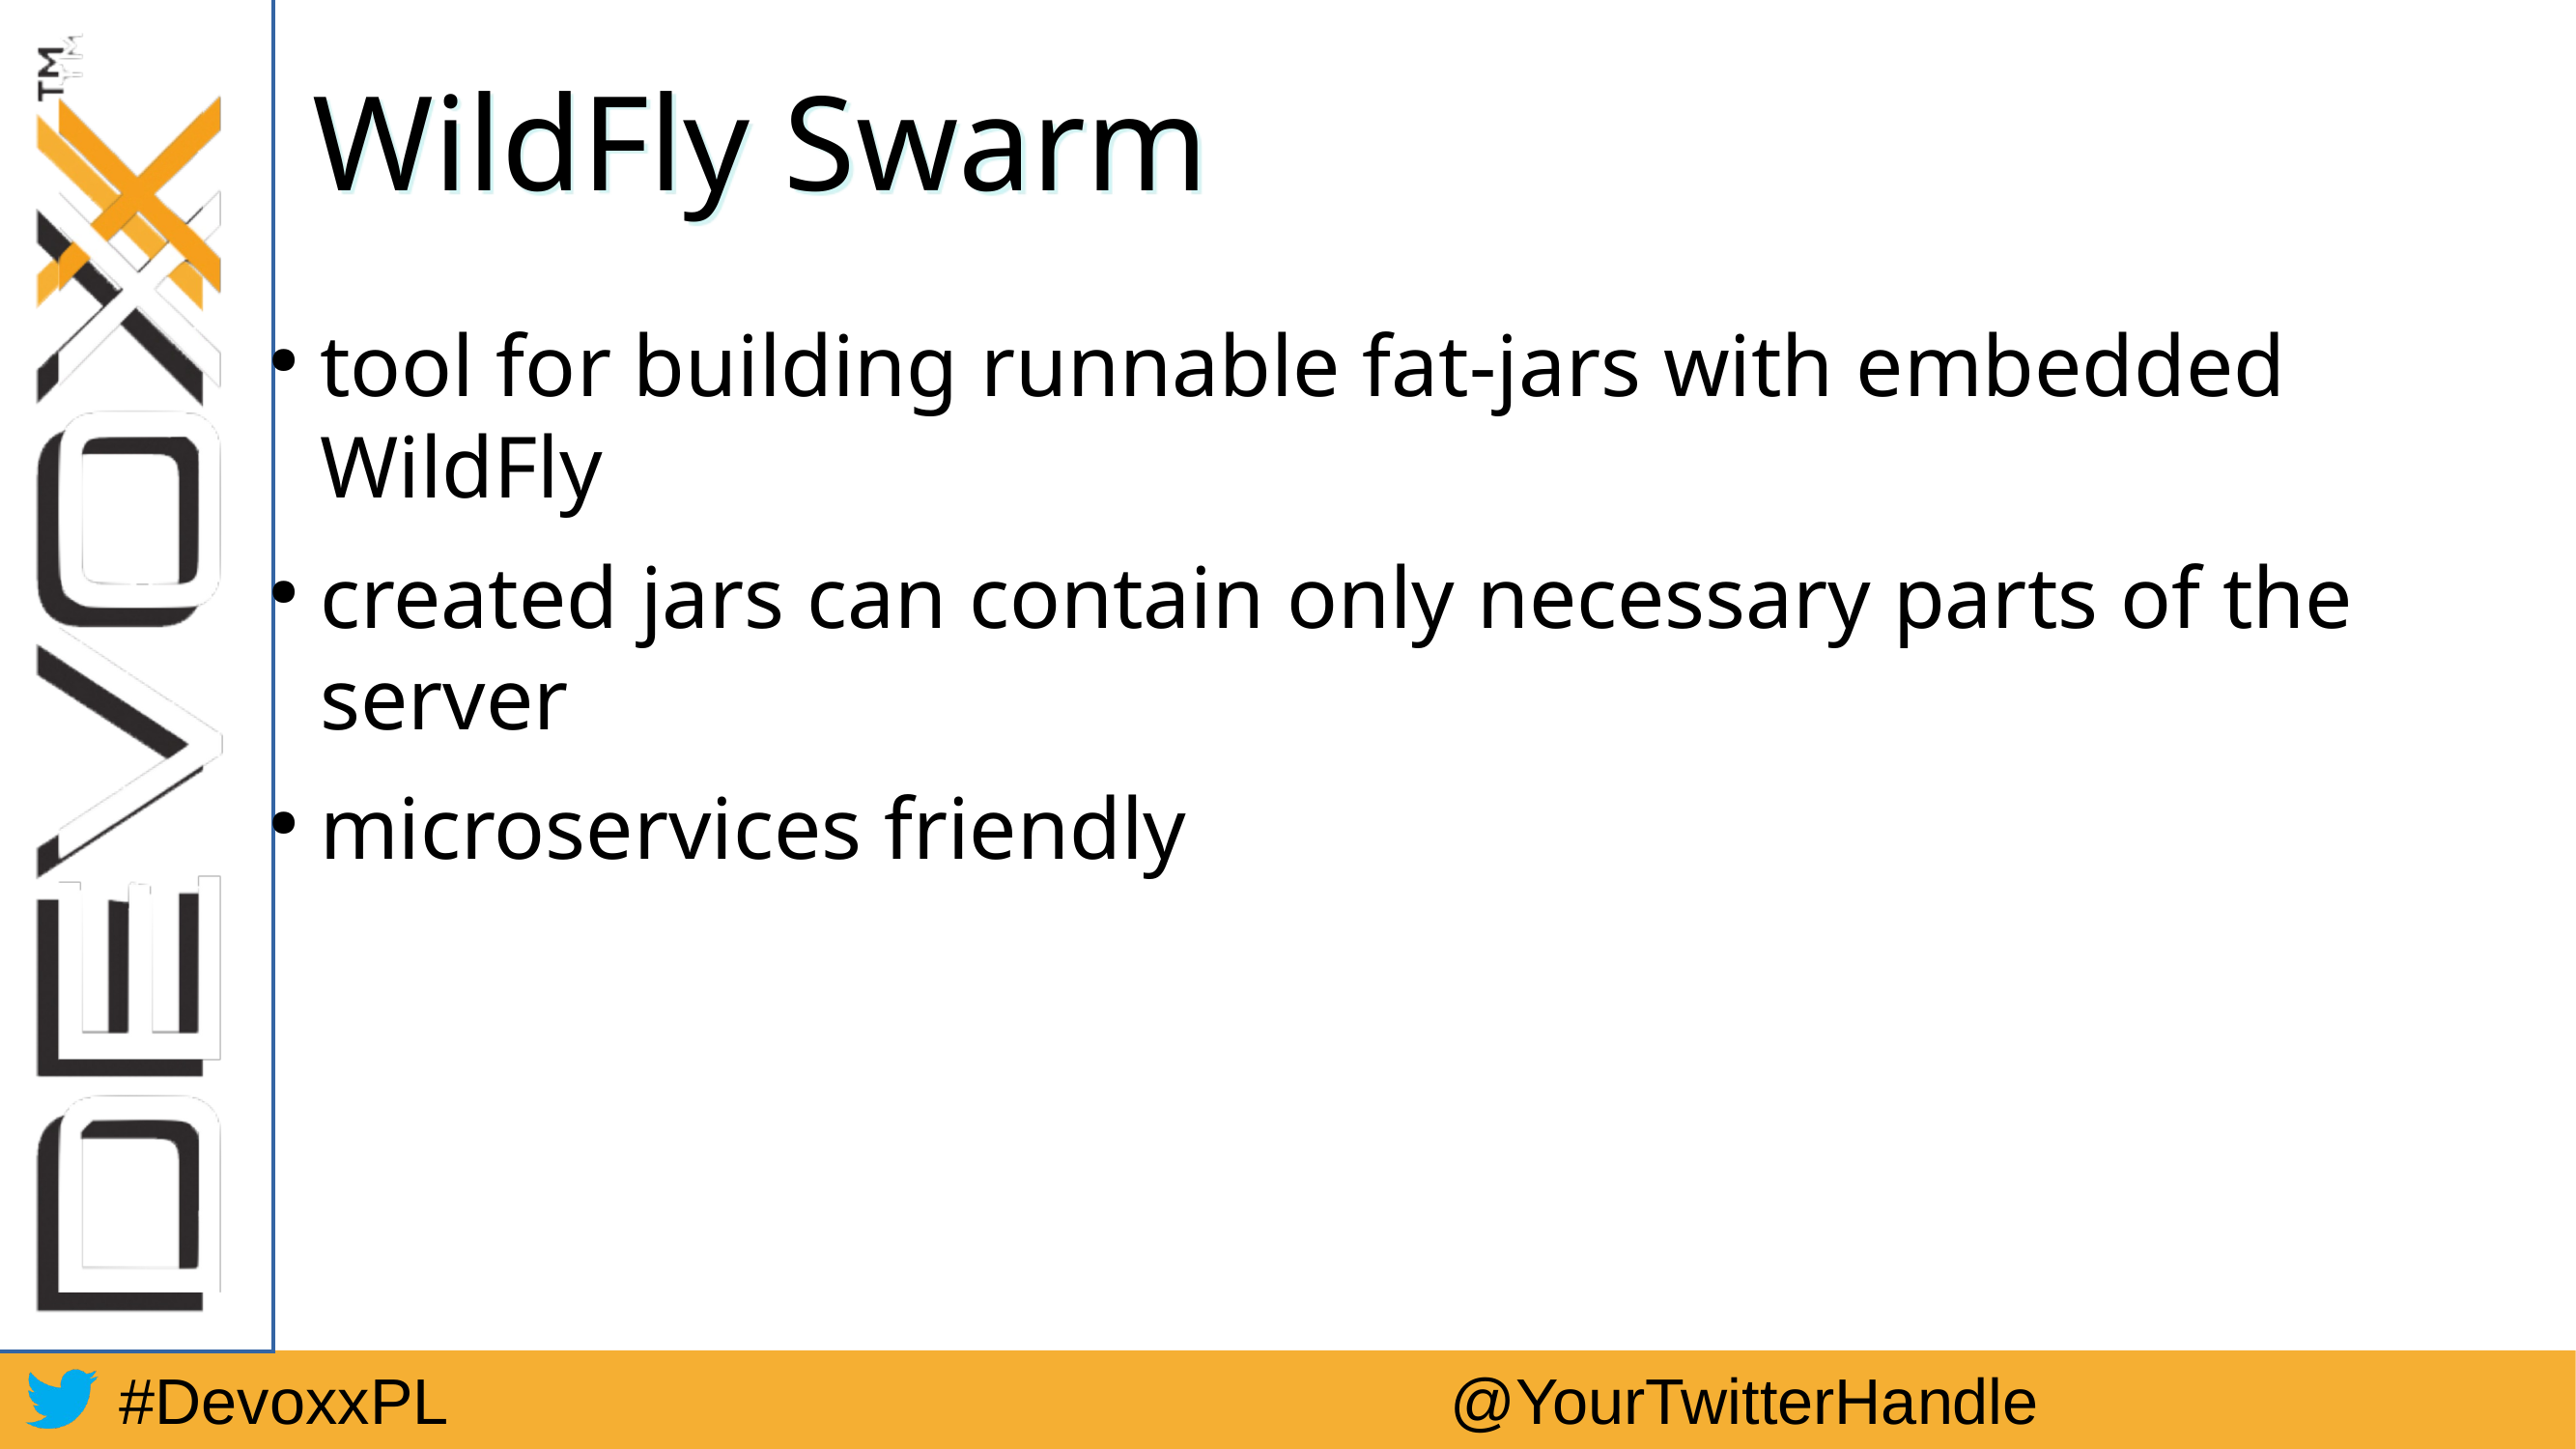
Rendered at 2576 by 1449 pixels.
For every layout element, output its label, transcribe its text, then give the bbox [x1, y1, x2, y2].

title WildFly Swarm [312, 19, 2522, 258]
picture [0, 1353, 123, 1449]
picture [60, 34, 223, 1292]
picture [0, 39, 220, 1350]
list tool for building runnable fat-jars with embedded WildFly created jars can contain only necessary parts of the server microservices friendly [251, 311, 2526, 1333]
